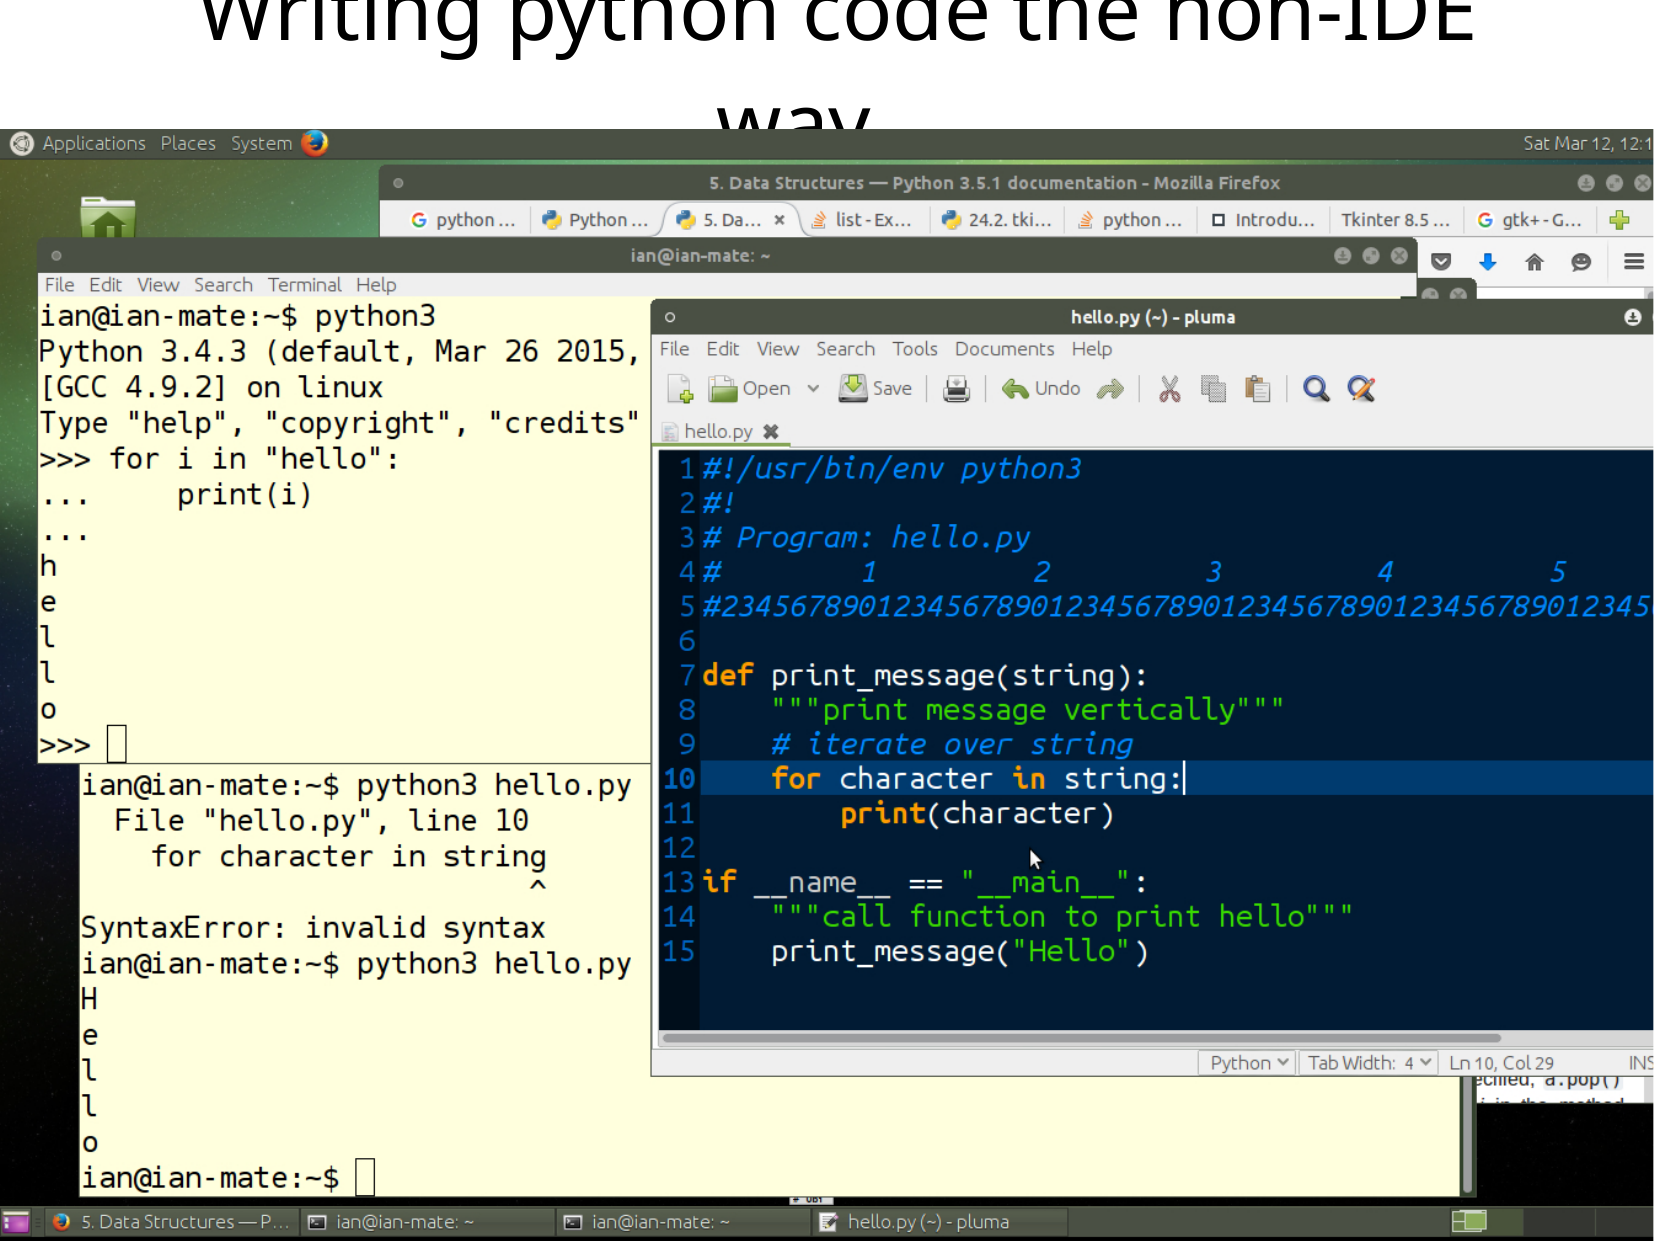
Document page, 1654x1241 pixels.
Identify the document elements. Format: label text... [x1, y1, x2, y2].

picture [0, 129, 1654, 1241]
title Writing python code the non-IDE way... [94, 11, 1583, 119]
